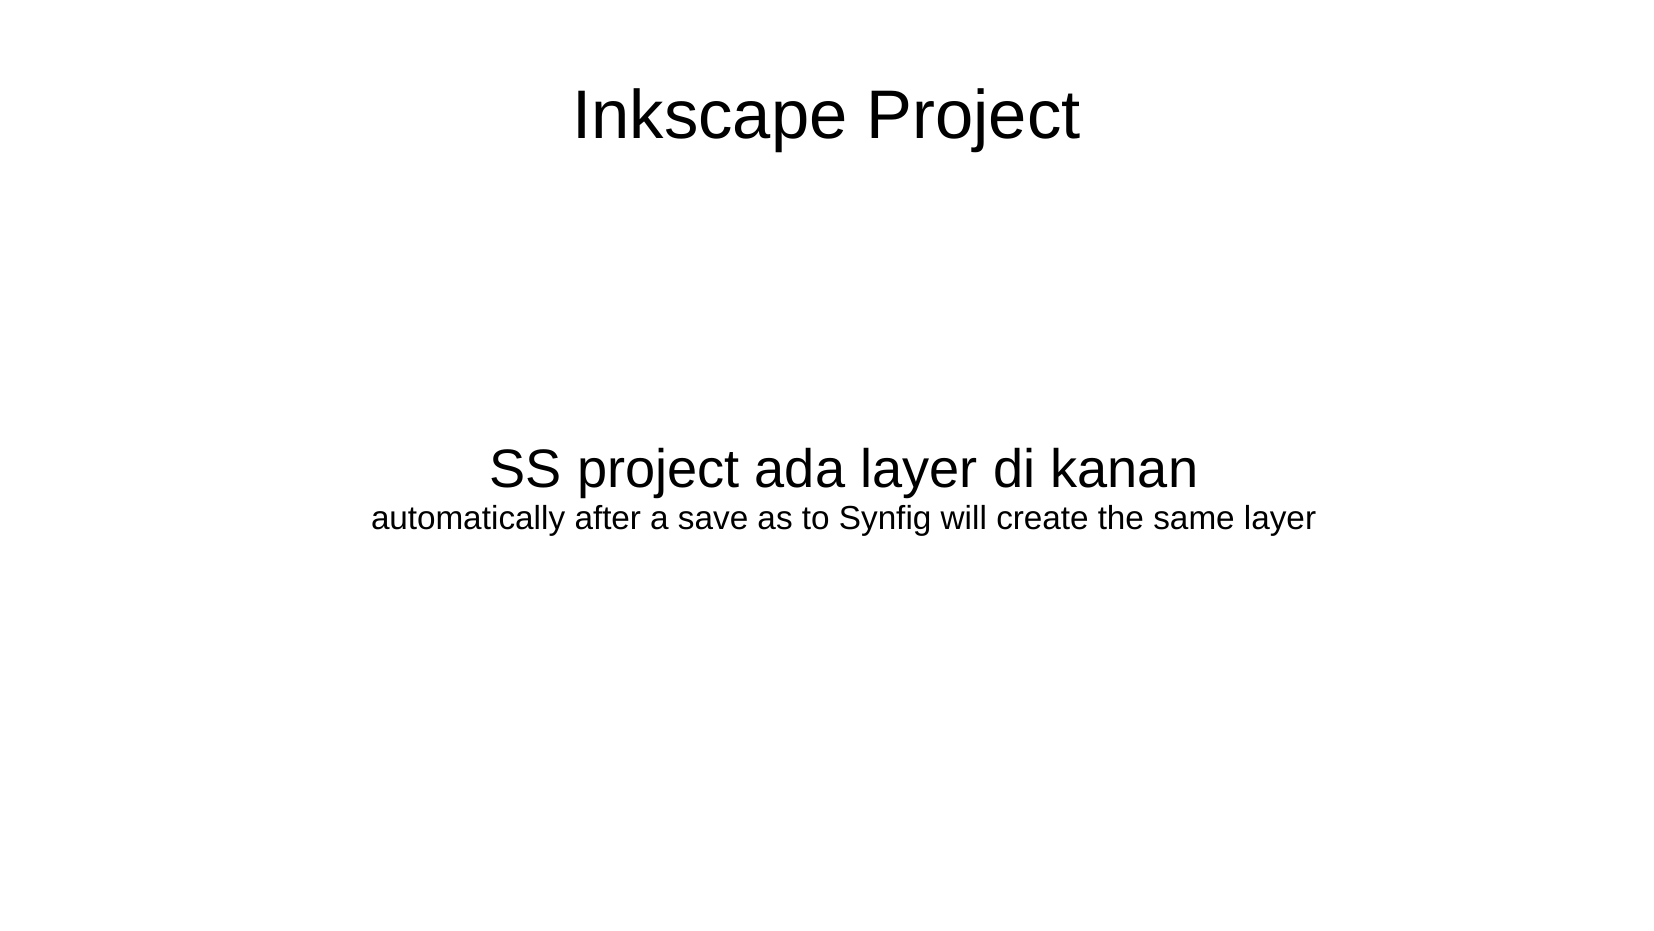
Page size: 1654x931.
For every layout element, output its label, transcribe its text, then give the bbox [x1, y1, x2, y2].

subtitle SS project ada layer di kanan automatically after a save as to Synfig will create the same layer [82, 217, 1571, 758]
title Inkscape Project [82, 37, 1571, 193]
